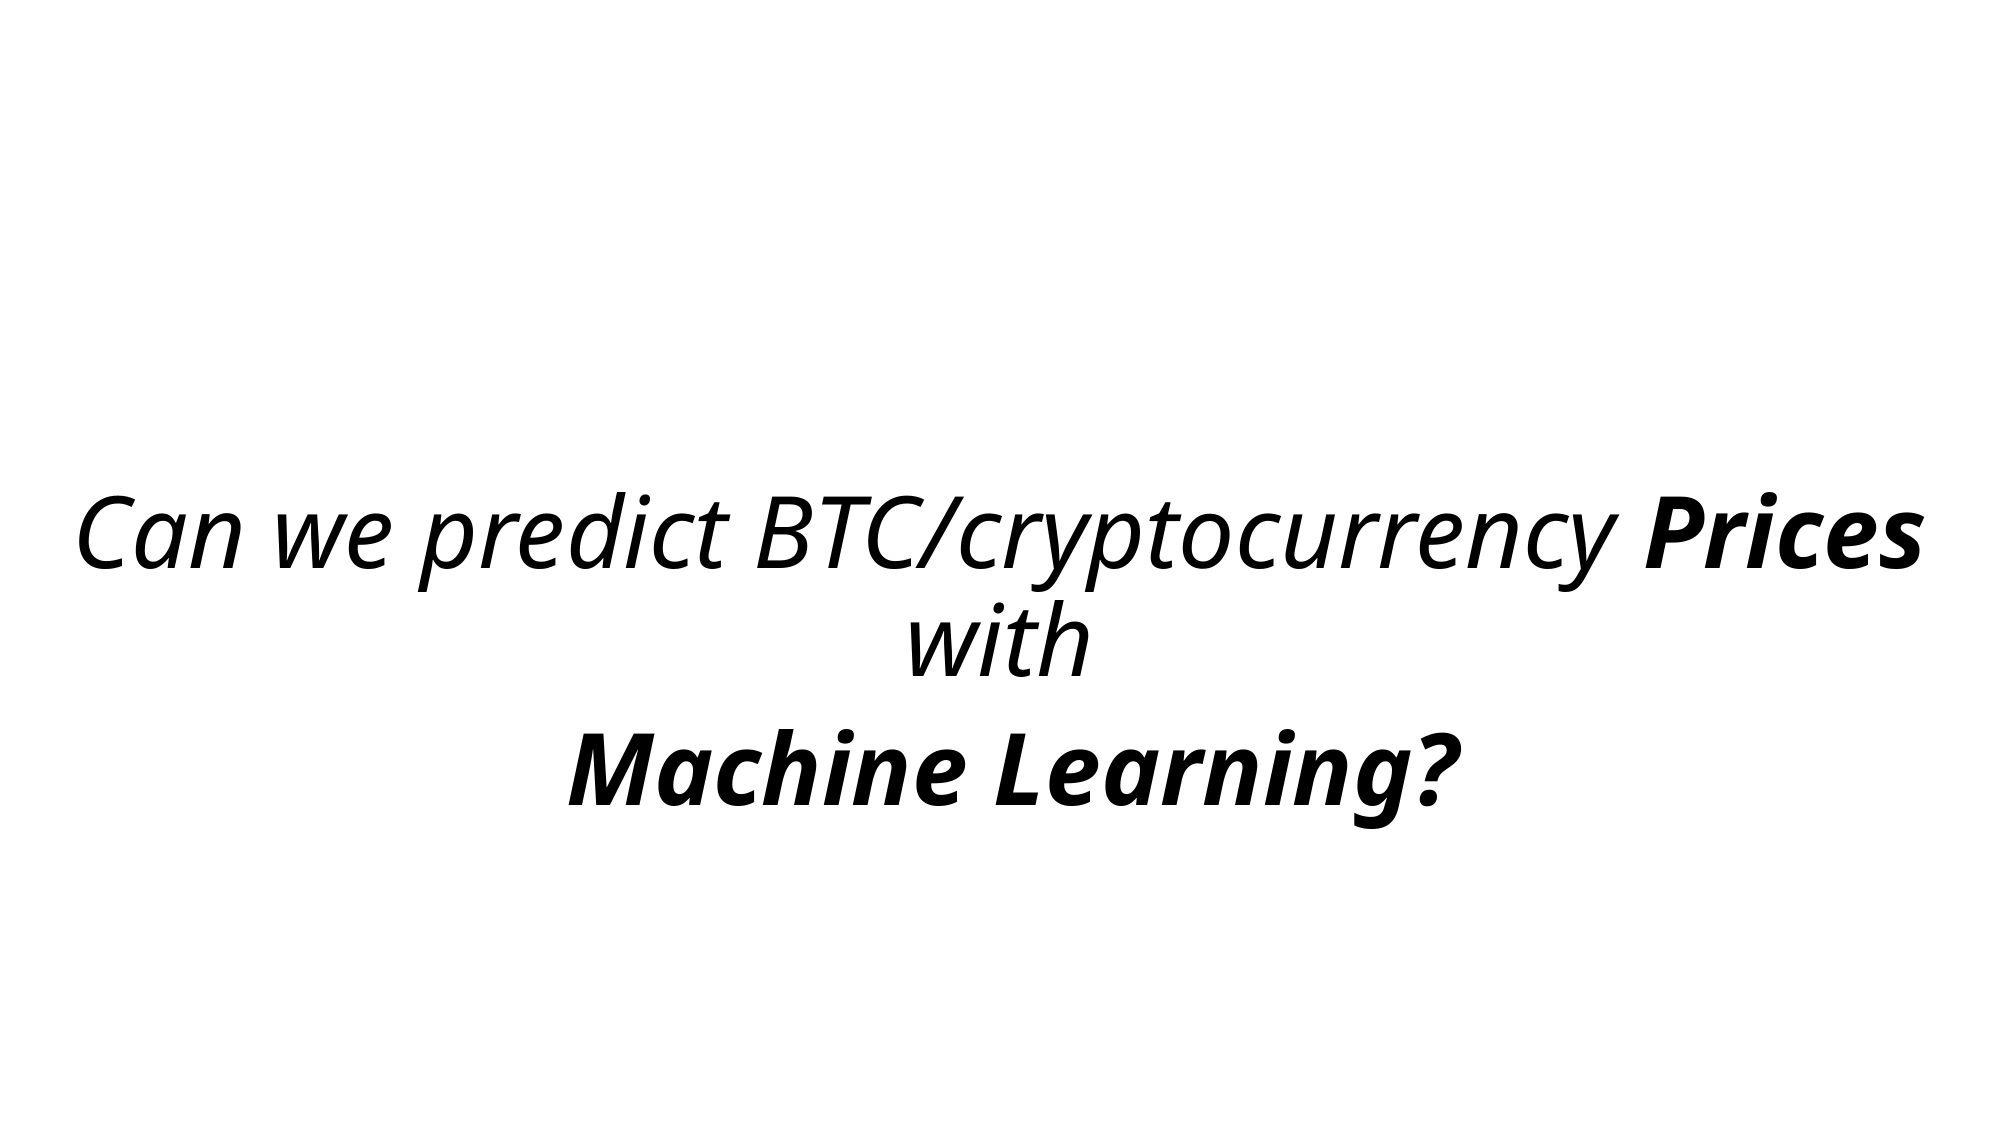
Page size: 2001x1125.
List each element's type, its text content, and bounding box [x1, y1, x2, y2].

list Can we predict BTC/cryptocurrency Prices with Machine Learning? [0, 76, 2000, 804]
